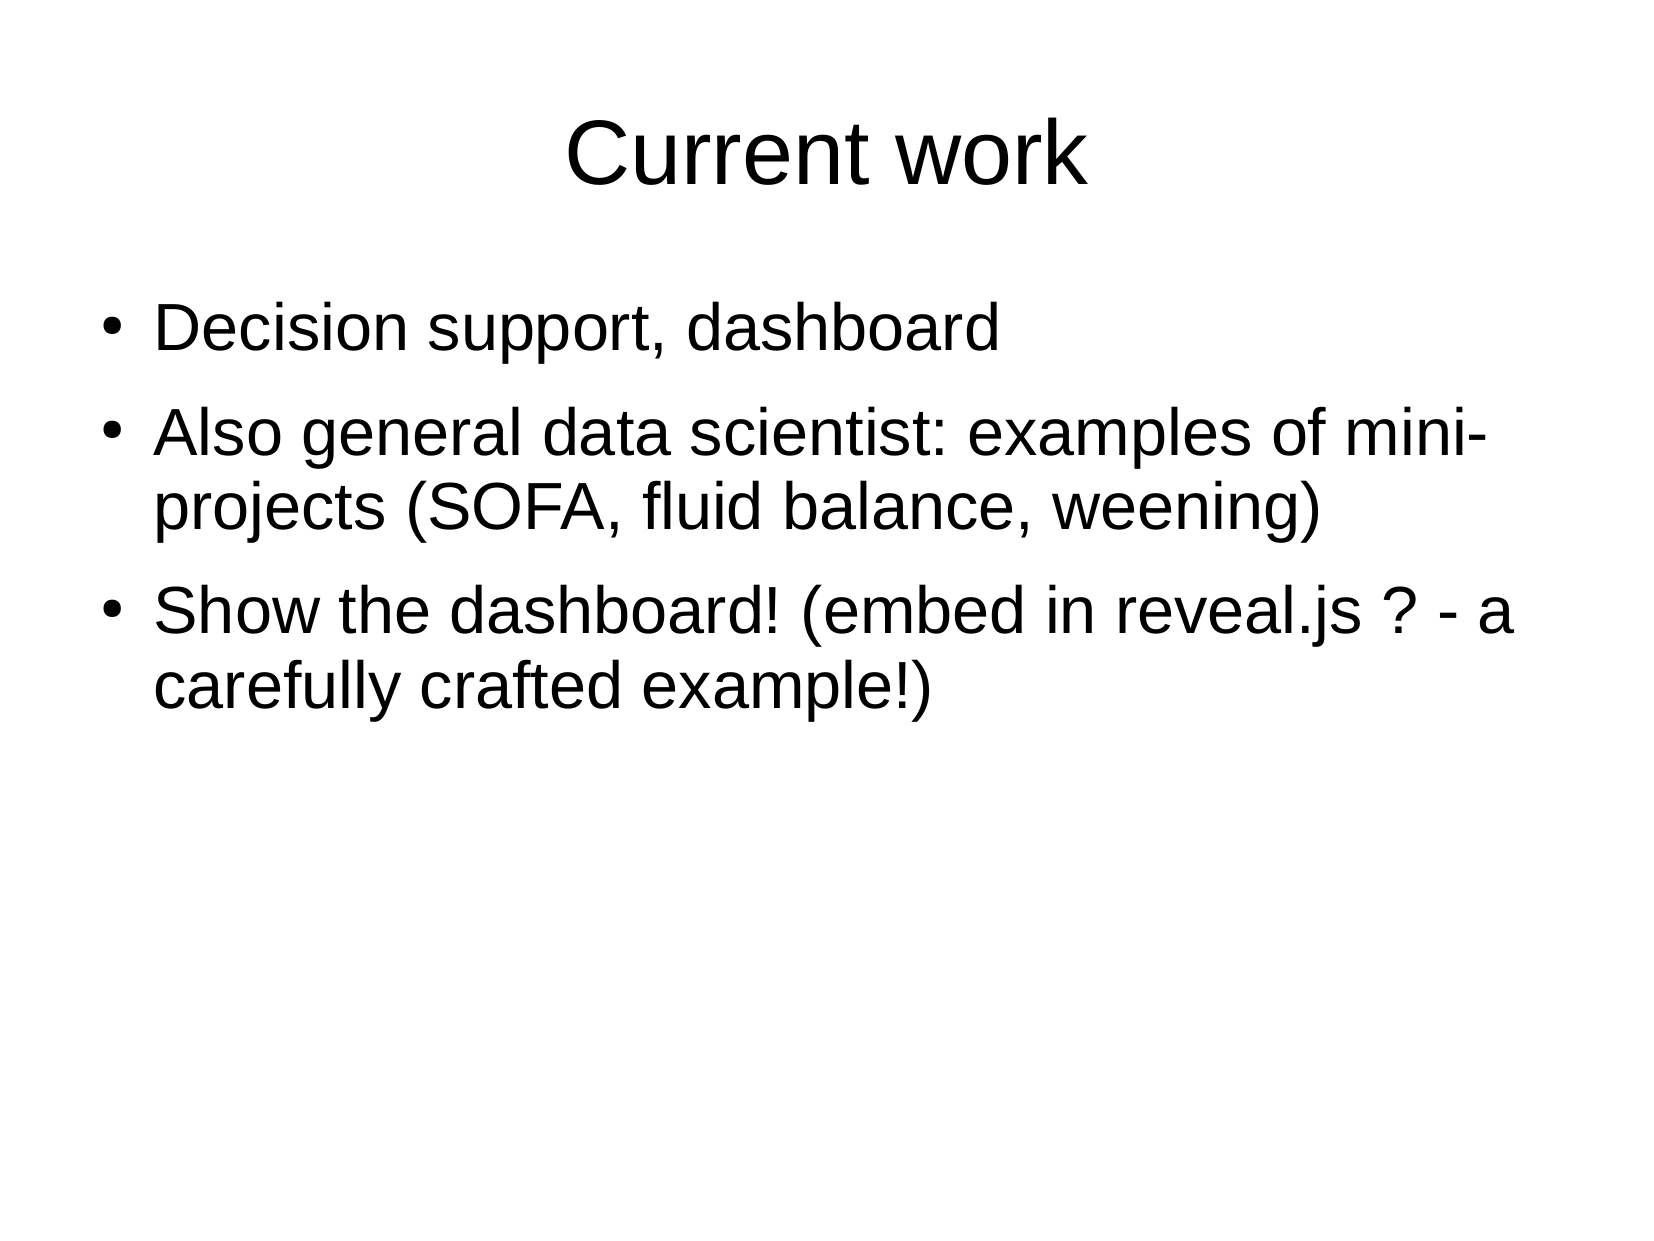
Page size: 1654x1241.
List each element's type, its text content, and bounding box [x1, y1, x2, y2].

list Decision support, dashboard Also general data scientist: examples of mini-projects (SOFA, fluid balance, weening) Show the dashboard! (embed in reveal.js ? - a carefully crafted example!) [82, 290, 1571, 1010]
title Current work [82, 49, 1571, 257]
